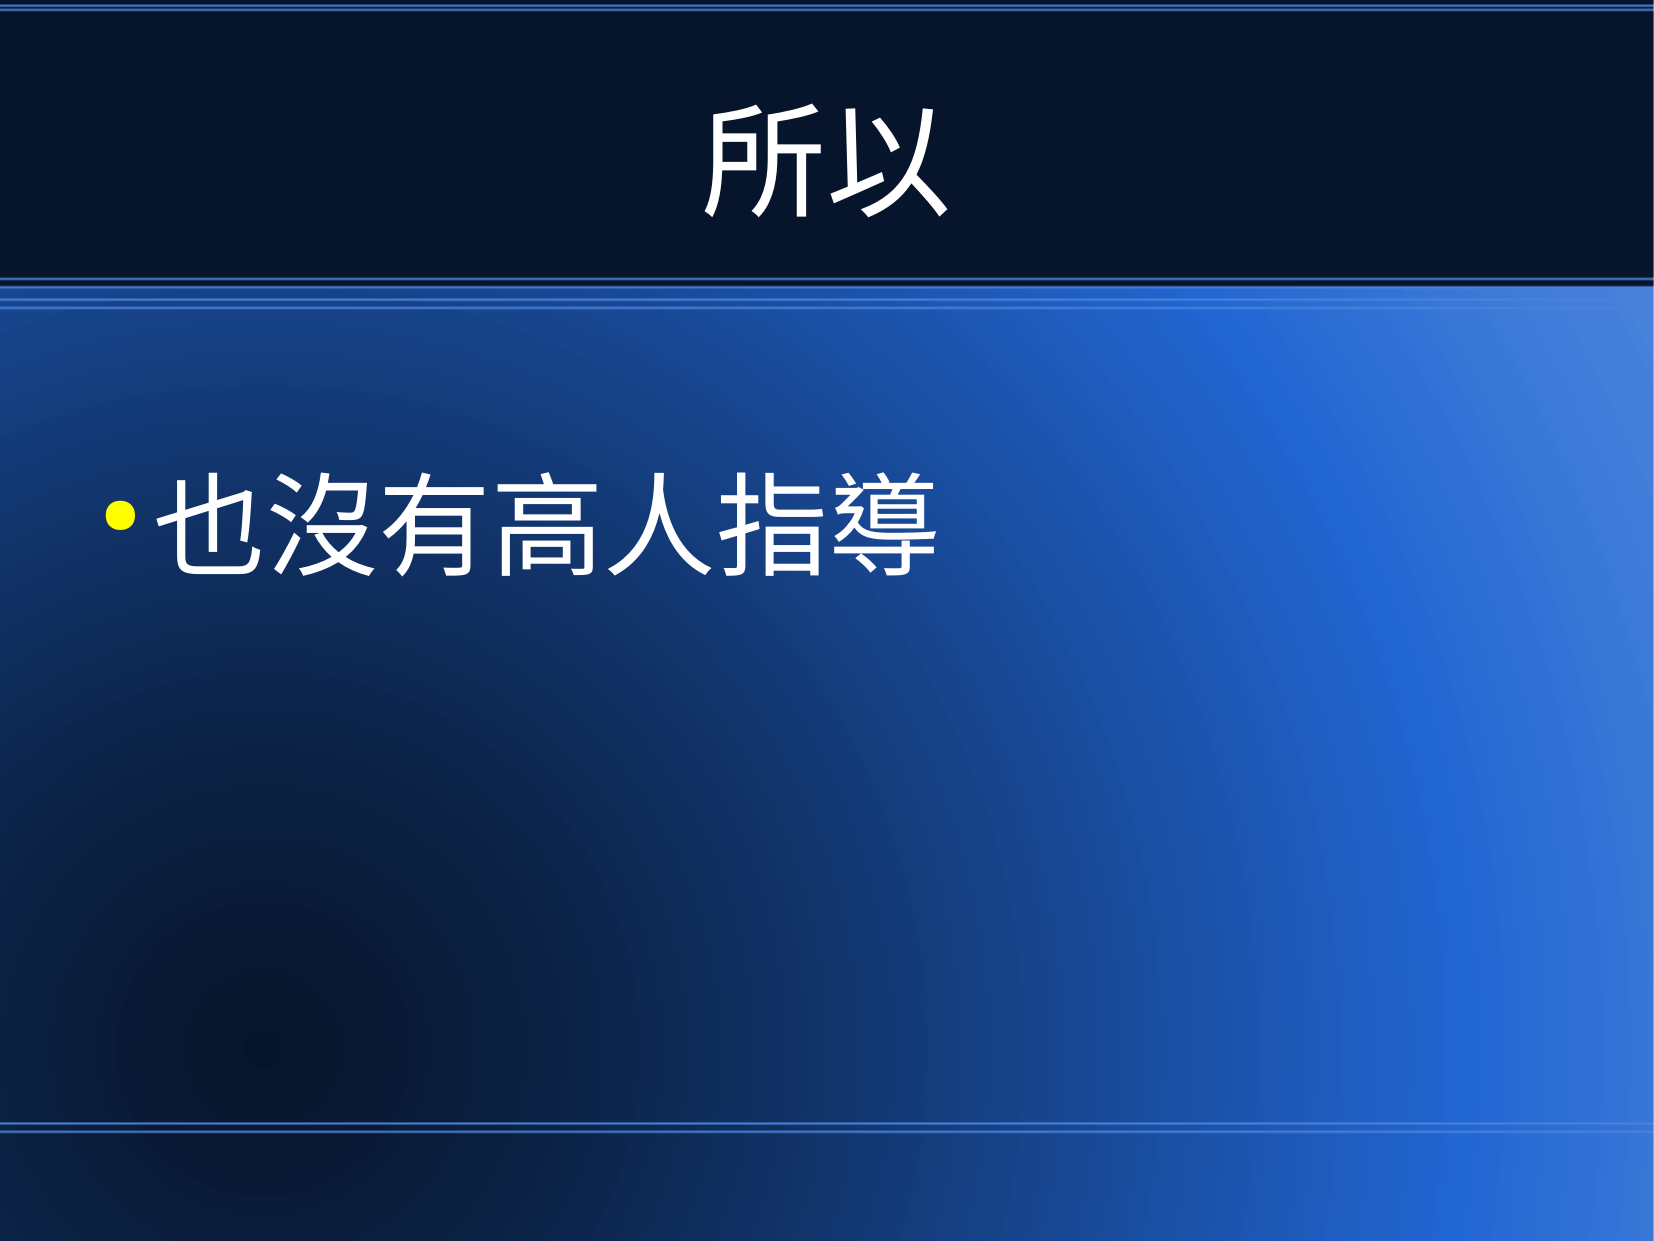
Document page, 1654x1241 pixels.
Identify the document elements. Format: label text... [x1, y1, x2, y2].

title 所以 [82, 49, 1571, 257]
picture [0, 0, 1654, 1241]
list 也沒有高人指導 [82, 355, 1571, 1241]
